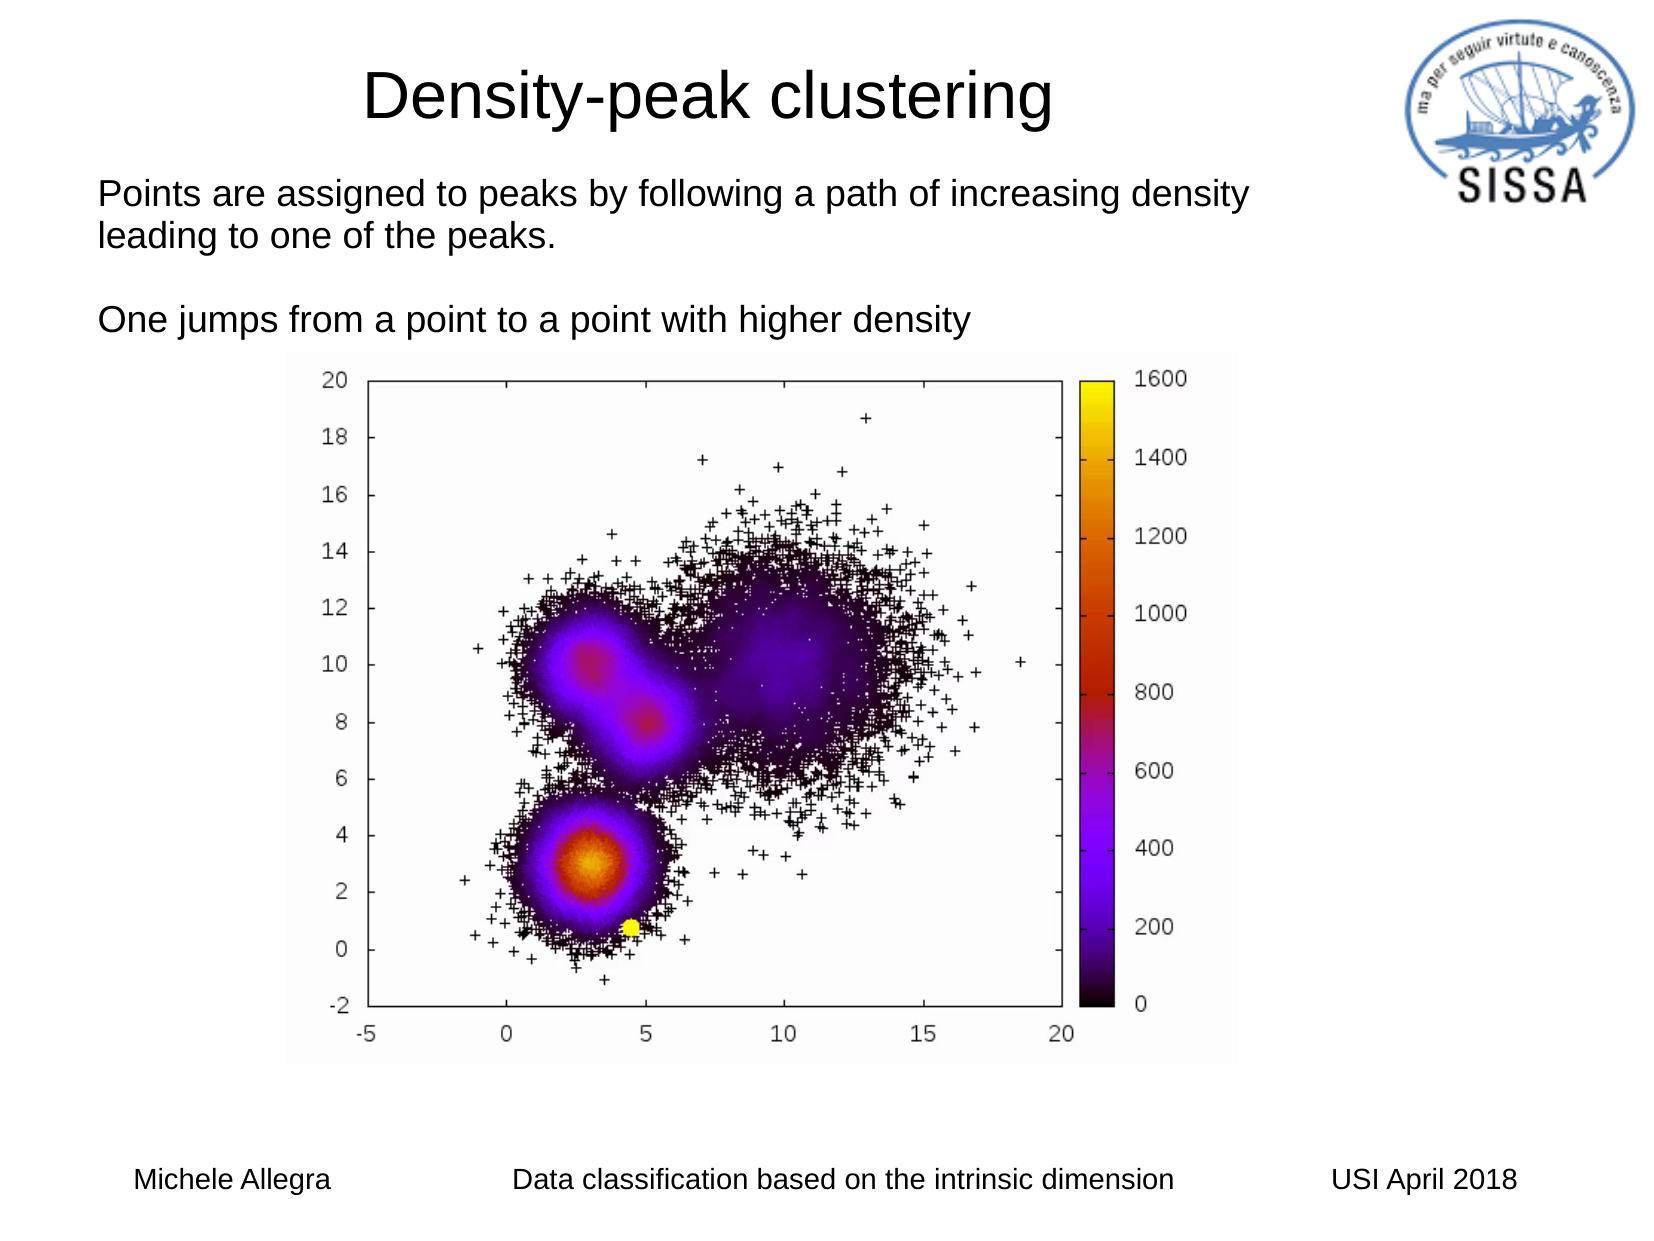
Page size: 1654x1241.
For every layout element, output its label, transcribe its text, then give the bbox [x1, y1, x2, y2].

title Michele Allegra Data classification based on the intrinsic dimension USI April 2018 [82, 1141, 1571, 1217]
text_box Points are assigned to peaks by following a path of increasing density leading to one of the peaks. One jumps from a point to a point with higher density [82, 165, 1382, 475]
title Density-peak clustering [82, 44, 1335, 147]
picture [1391, 16, 1652, 207]
text_box [285, 475, 1238, 1065]
